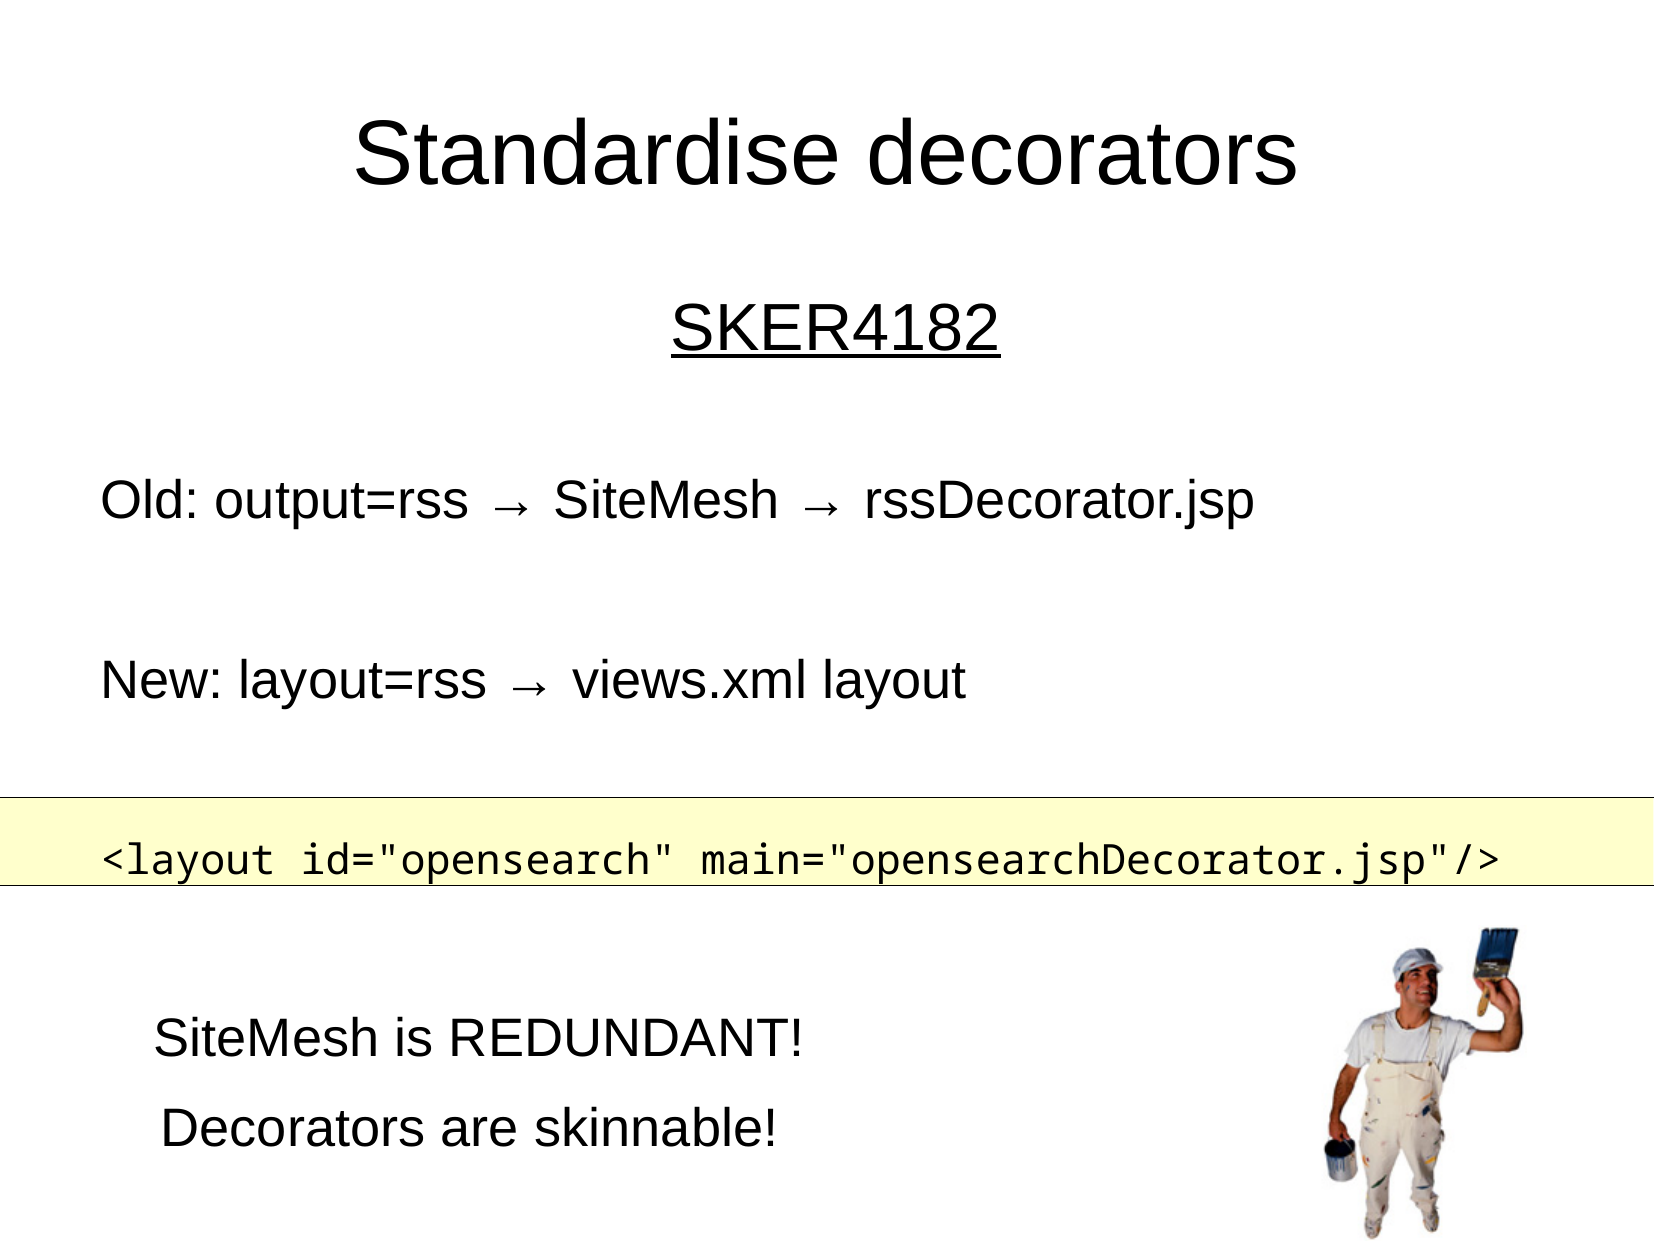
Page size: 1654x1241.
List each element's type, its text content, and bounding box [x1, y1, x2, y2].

text_box [1571, 797, 1654, 886]
picture [1310, 925, 1536, 1241]
list SKER4182 Old: output=rss → SiteMesh → rssDecorator.jsp New: layout=rss → views.xml layout <layout id="opensearch" main="opensearchDecorator.jsp"/> SiteMesh is REDUNDANT! Decorators are skinnable! [82, 290, 1571, 1149]
text_box [0, 797, 82, 886]
title Standardise decorators [82, 56, 1571, 250]
